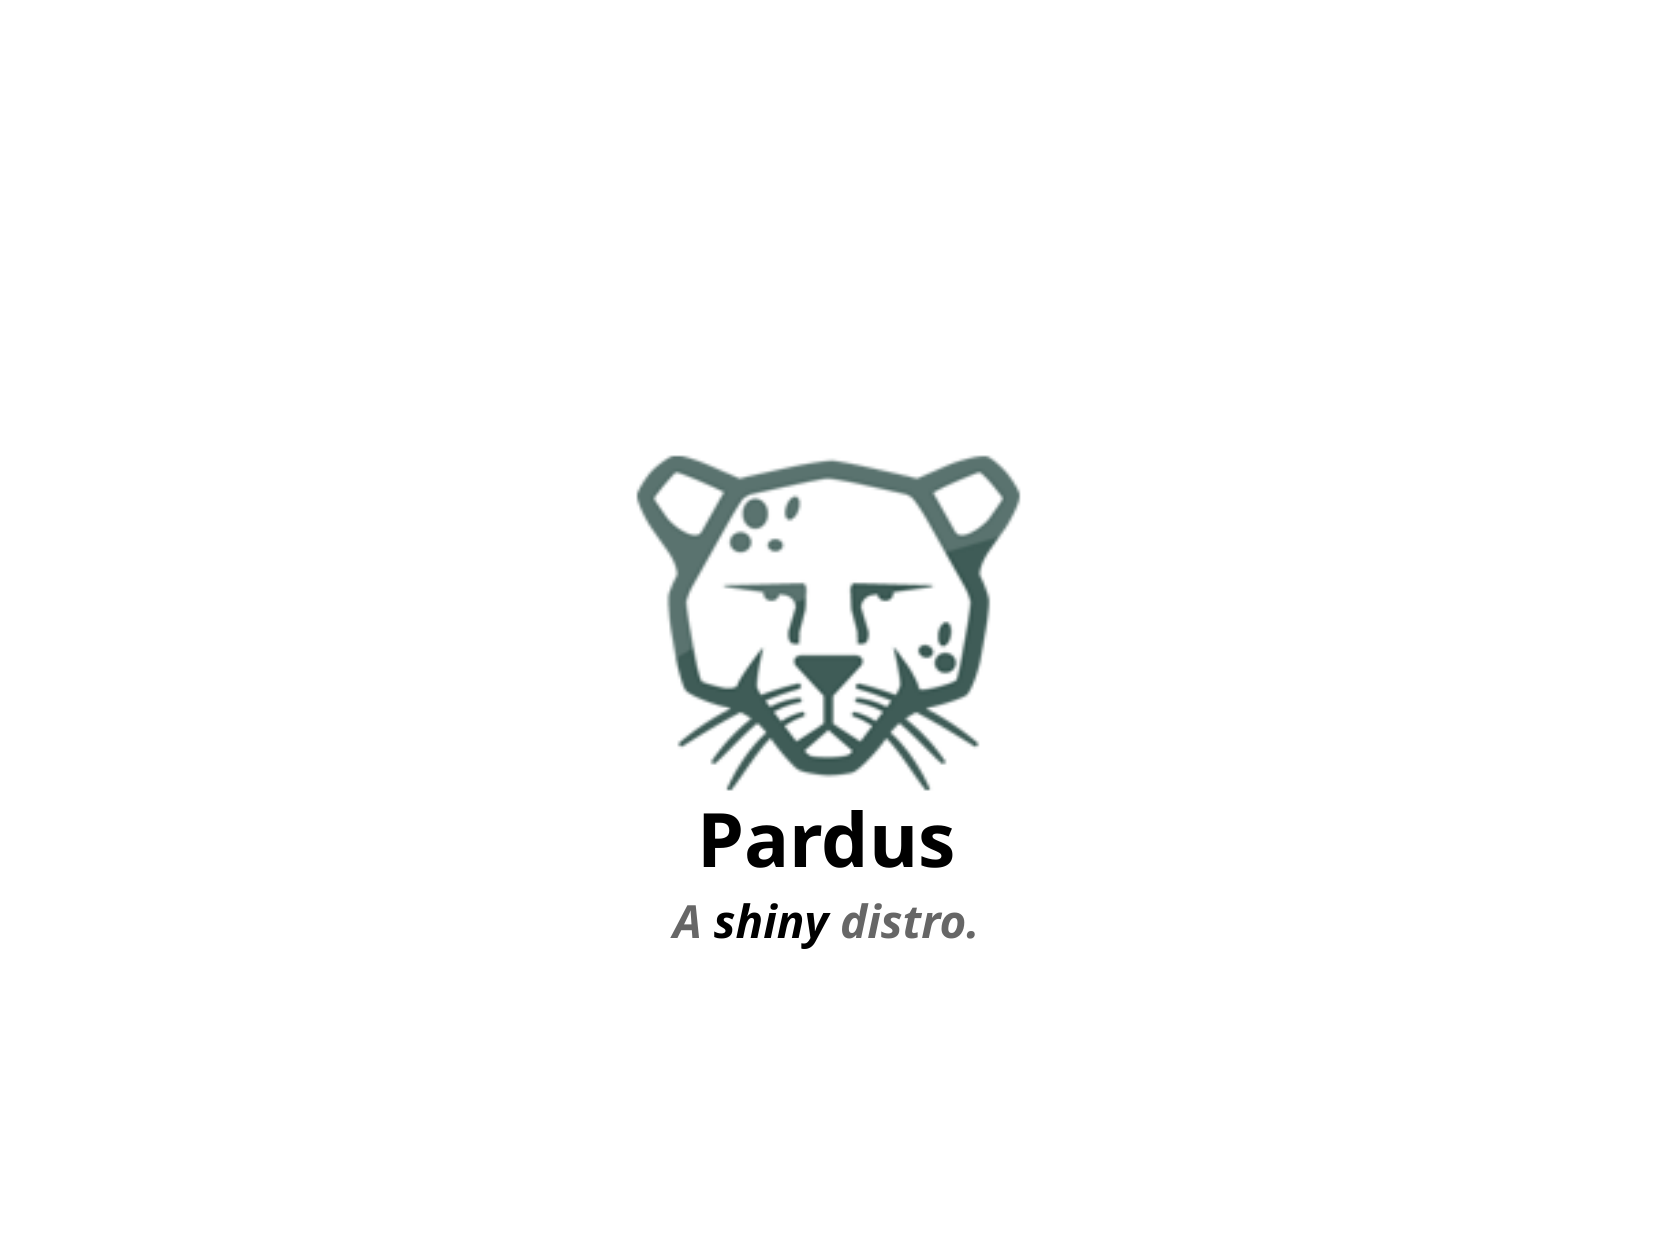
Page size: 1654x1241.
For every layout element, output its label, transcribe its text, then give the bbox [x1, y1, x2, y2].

picture [545, 317, 1108, 637]
subtitle Pardus A shiny distro. [82, 637, 1571, 1102]
